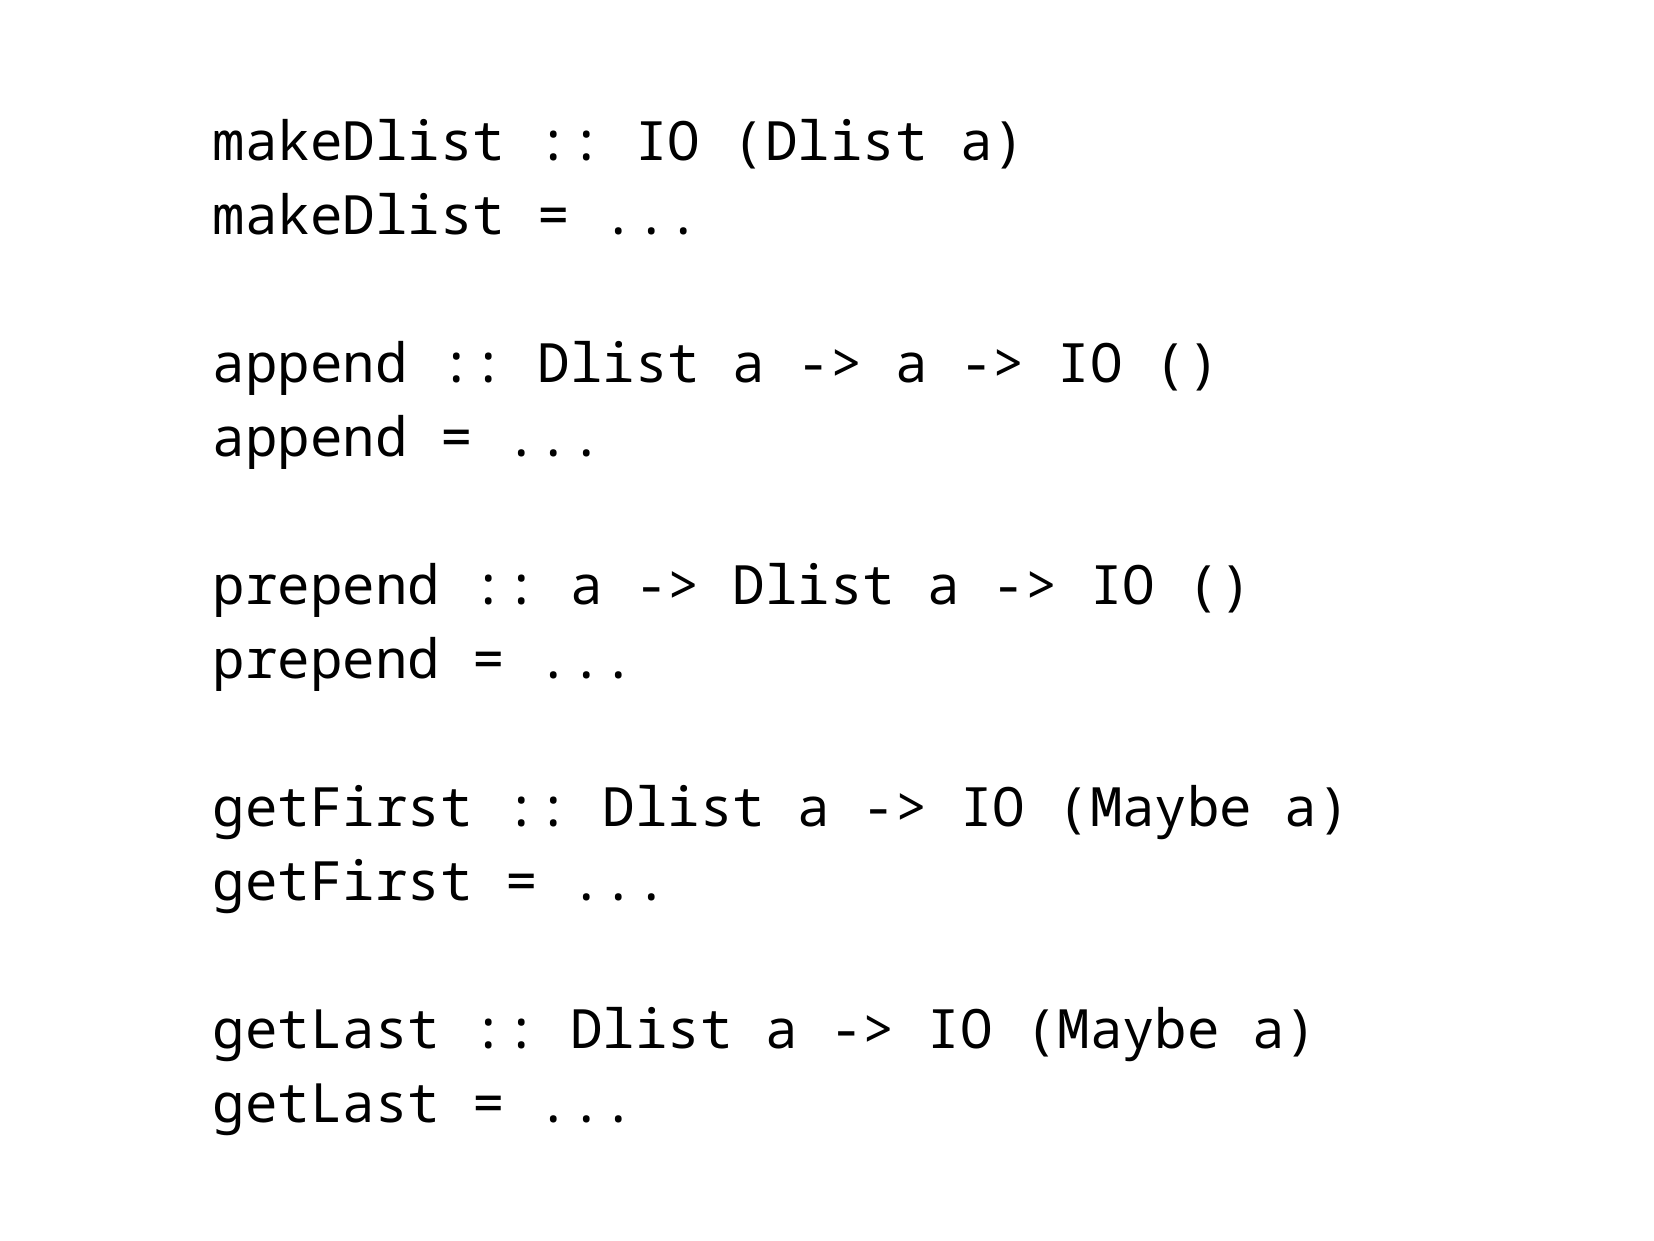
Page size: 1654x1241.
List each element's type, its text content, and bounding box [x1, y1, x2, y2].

subtitle makeDlist :: IO (Dlist a) makeDlist = ... append :: Dlist a -> a -> IO () append = ... prepend :: a -> Dlist a -> IO () prepend = ... getFirst :: Dlist a -> IO (Maybe a) getFirst = ... getLast :: Dlist a -> IO (Maybe a) getLast = ... [82, 112, 1571, 1128]
